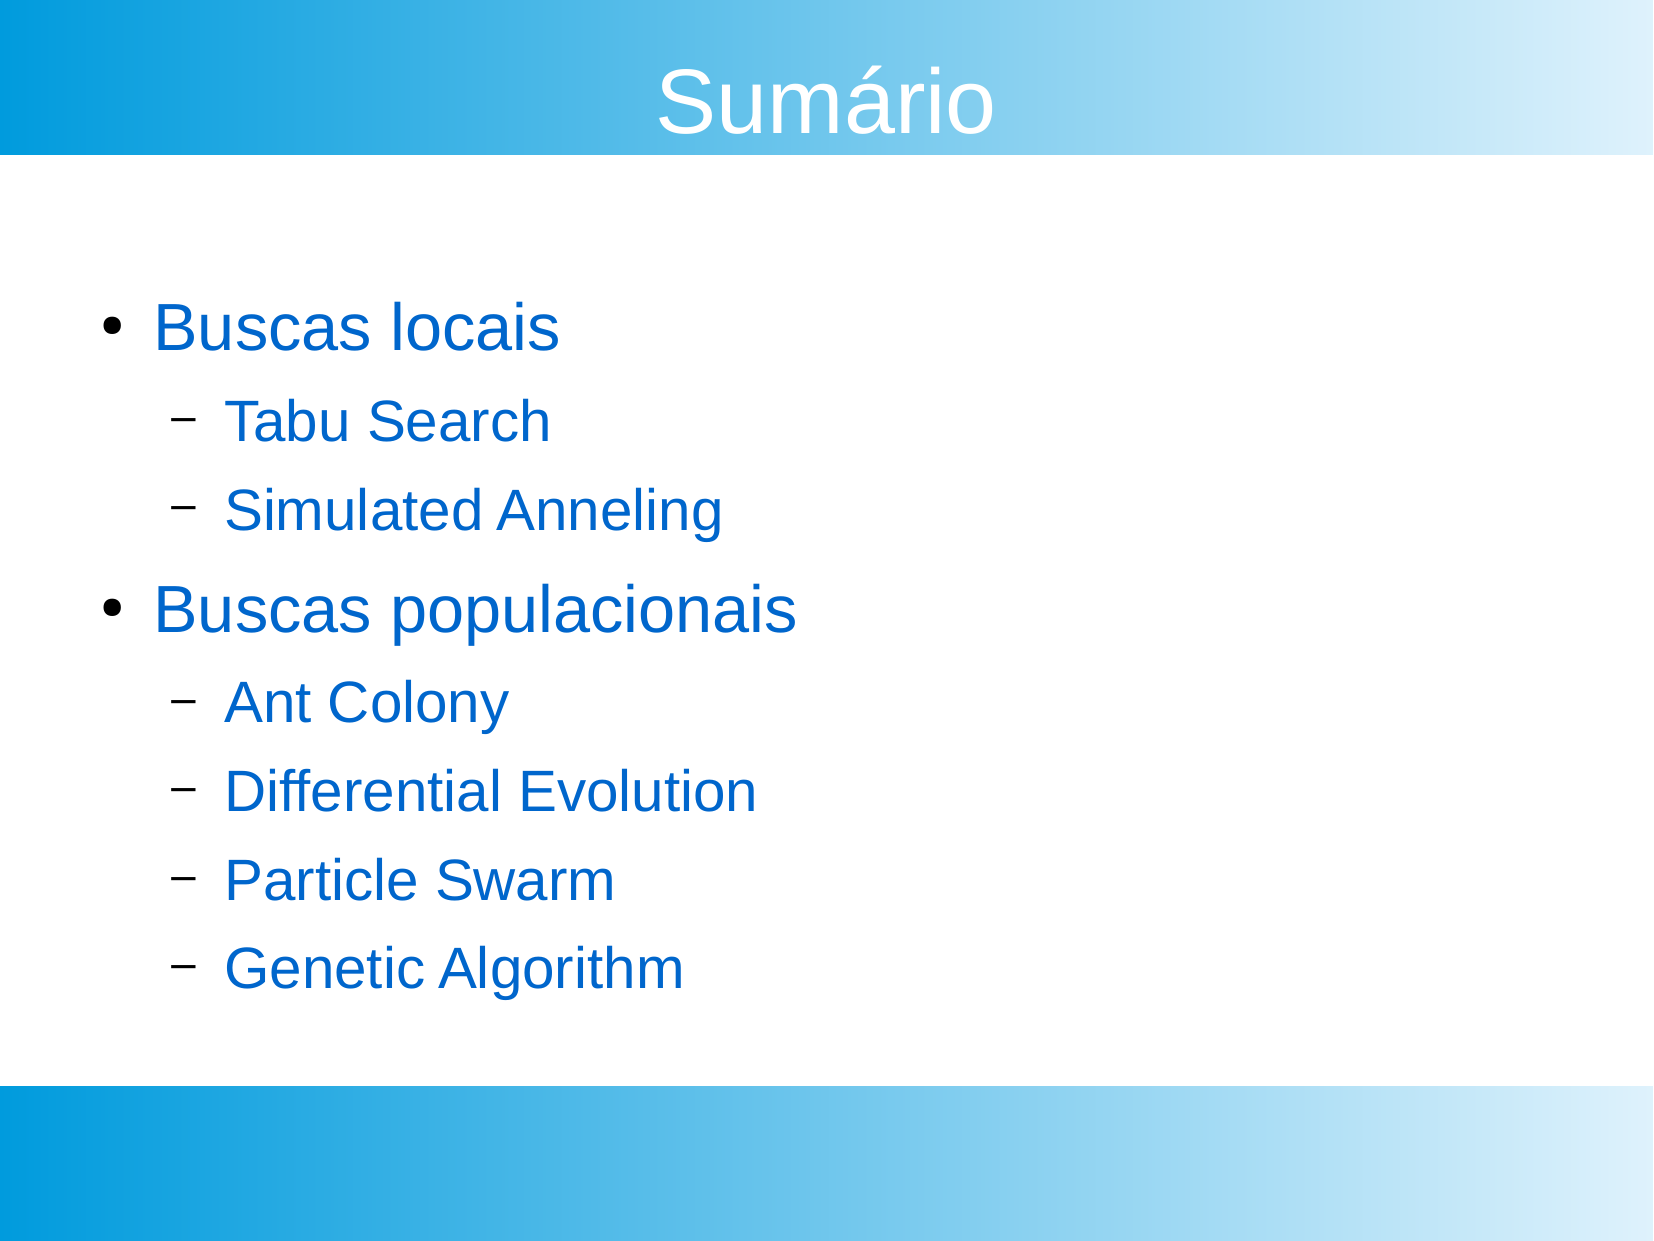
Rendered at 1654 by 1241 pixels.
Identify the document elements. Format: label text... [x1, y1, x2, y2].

list Buscas locais Tabu Search Simulated Anneling Buscas populacionais Ant Colony Differential Evolution Particle Swarm Genetic Algorithm [82, 290, 1571, 1010]
title Sumário [82, 49, 1571, 155]
